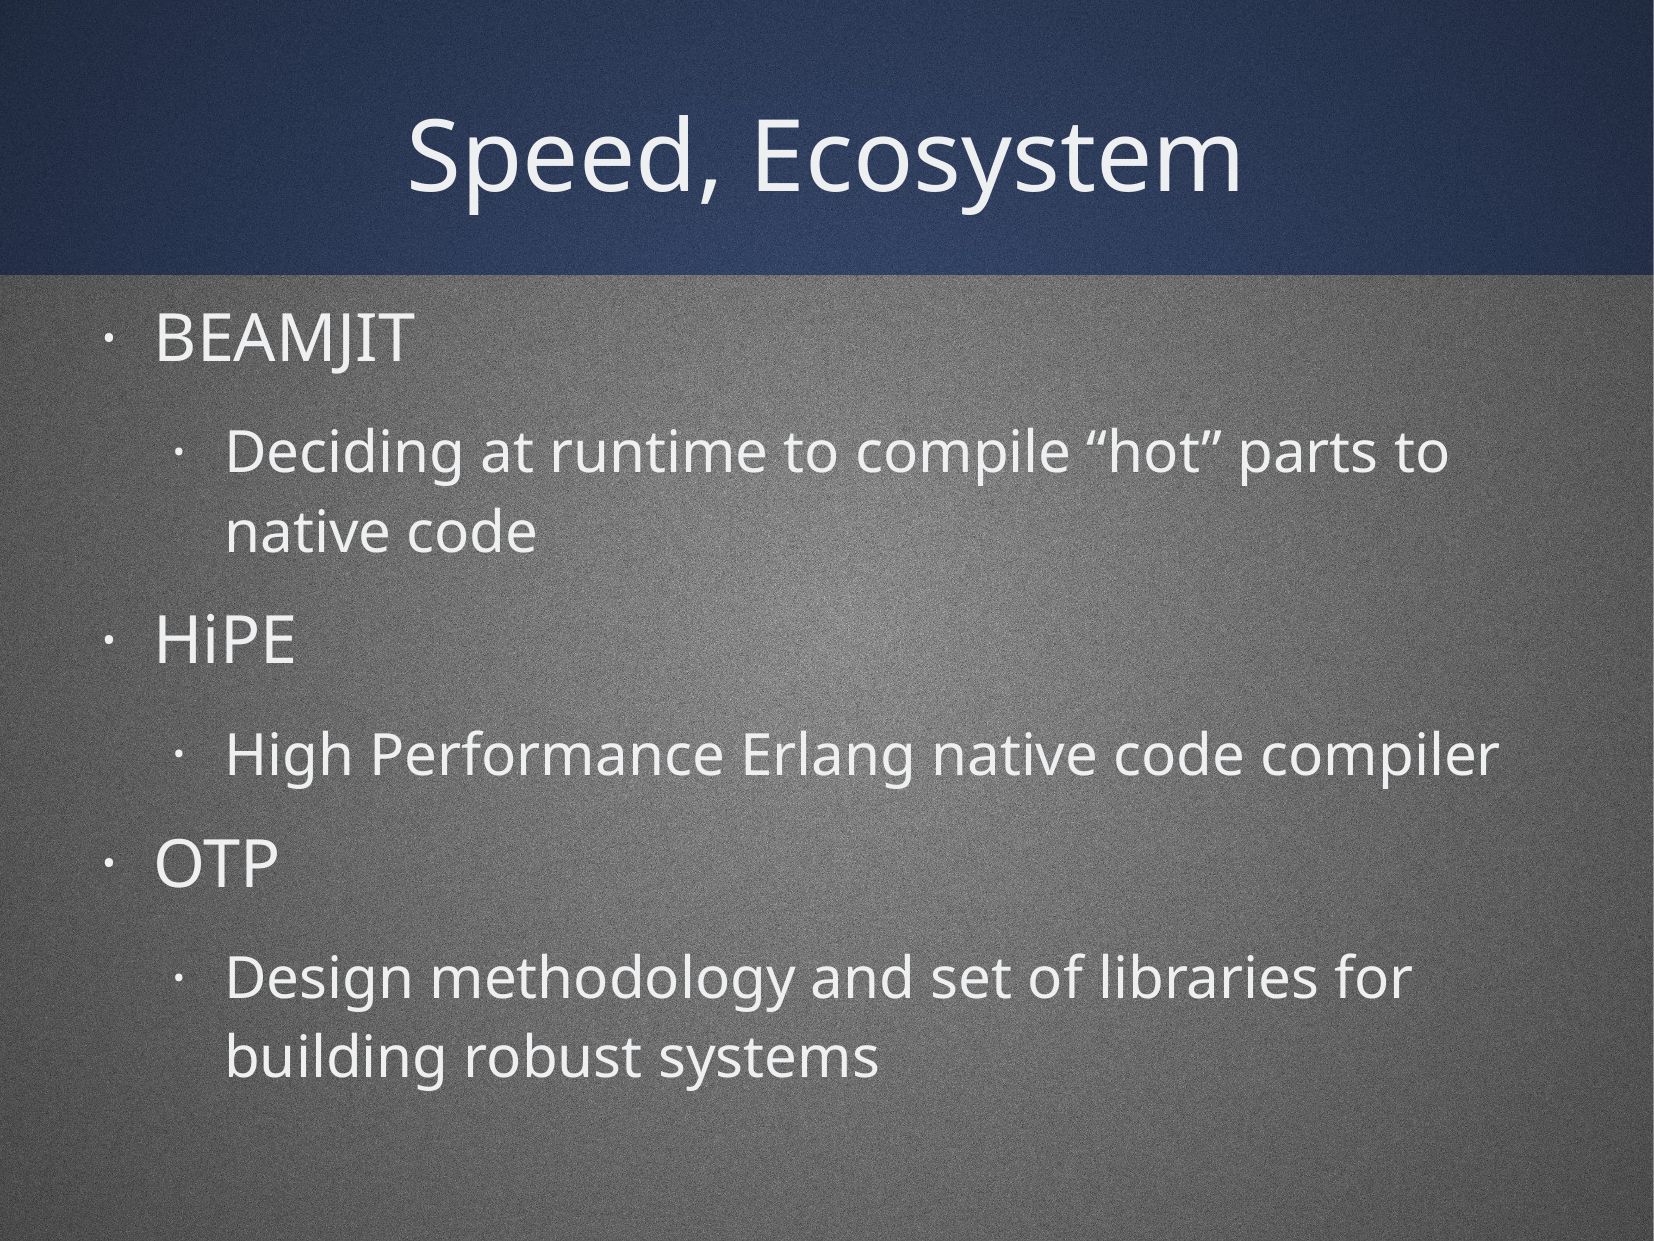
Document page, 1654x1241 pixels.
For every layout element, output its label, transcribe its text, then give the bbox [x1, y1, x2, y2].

picture [0, 0, 1654, 1241]
title Speed, Ecosystem [82, 49, 1571, 257]
list BEAMJIT Deciding at runtime to compile “hot” parts to native code HiPE High Performance Erlang native code compiler OTP Design methodology and set of libraries for building robust systems [82, 290, 1571, 1010]
